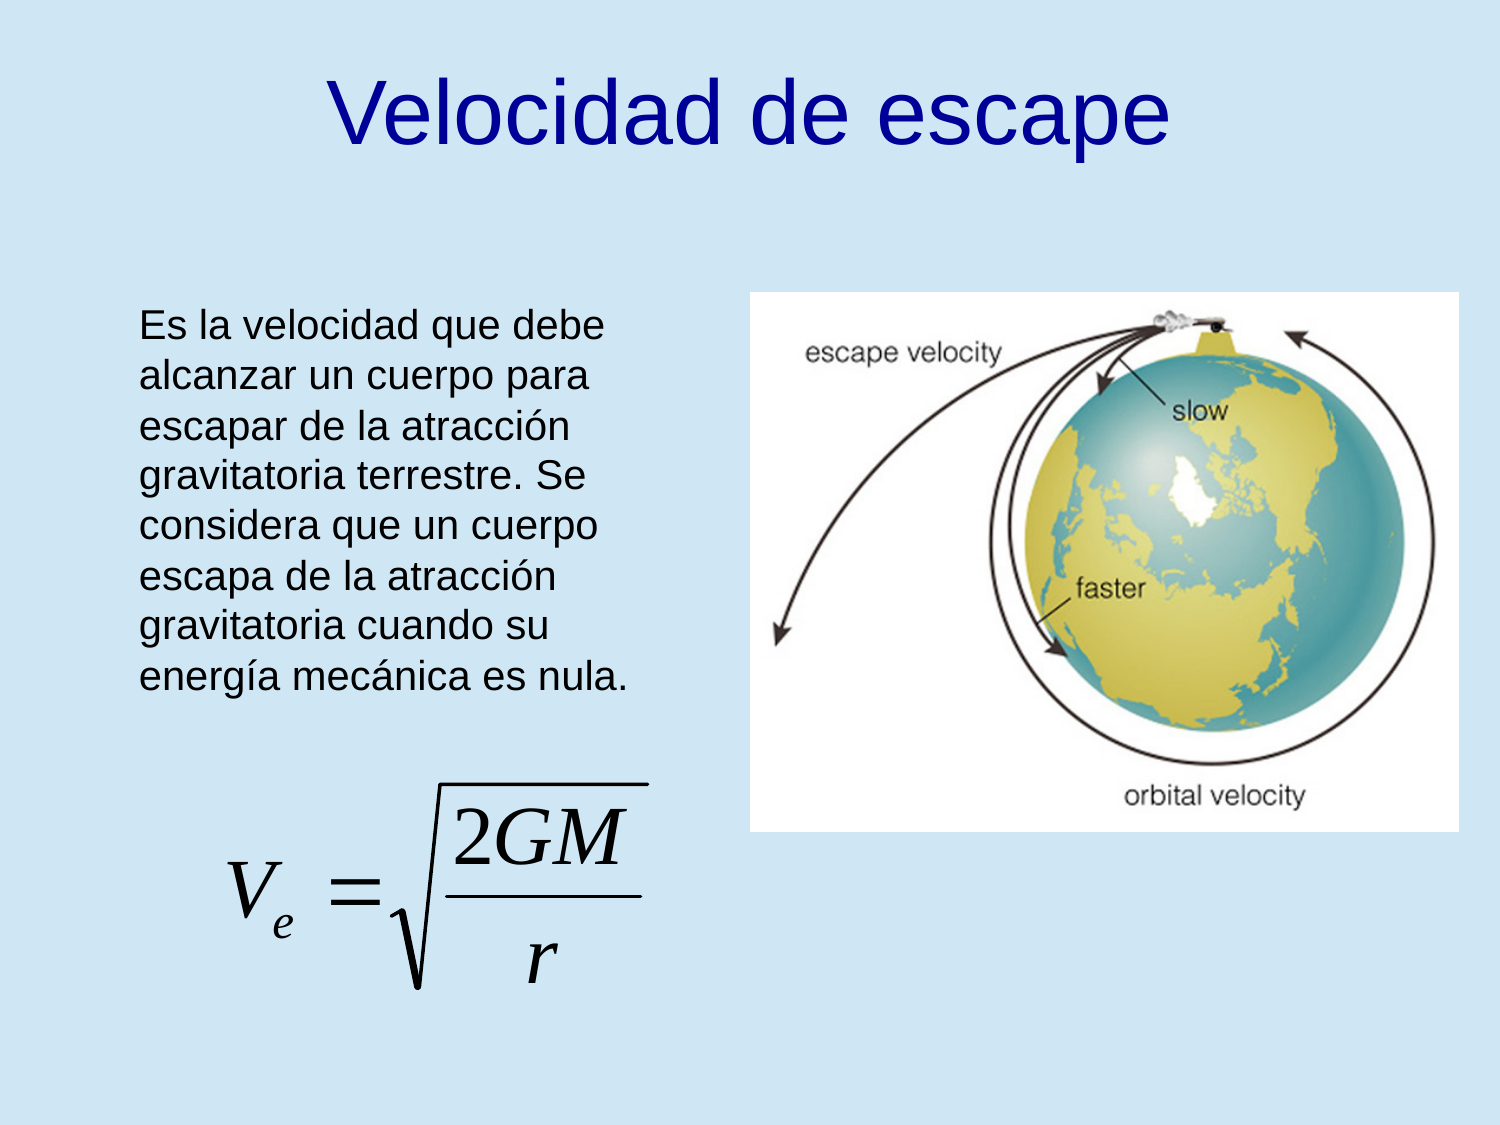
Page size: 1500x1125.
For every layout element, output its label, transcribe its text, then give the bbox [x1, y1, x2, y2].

chart [218, 763, 668, 1009]
title Velocidad de escape [75, 45, 1425, 233]
picture [750, 292, 1459, 832]
text_box Es la velocidad que debe alcanzar un cuerpo para escapar de la atracción gravitatoria terrestre. Se considera que un cuerpo escapa de la atracción gravitatoria cuando su energía mecánica es nula. [123, 290, 691, 706]
